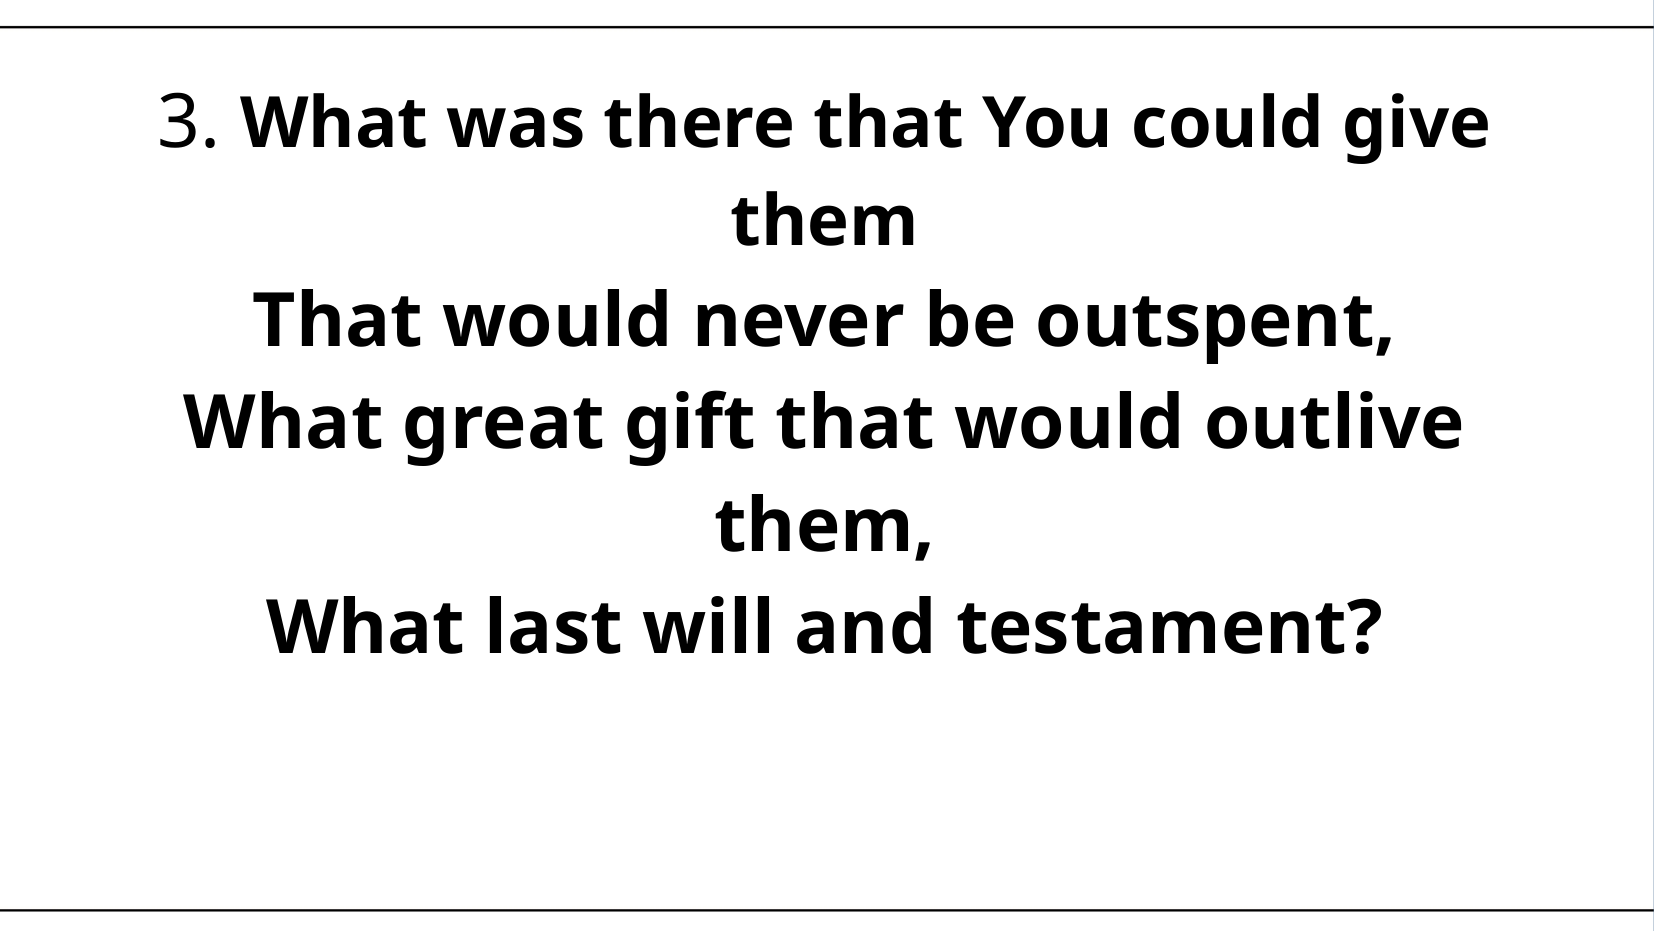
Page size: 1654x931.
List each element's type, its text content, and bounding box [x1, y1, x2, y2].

text_box 3. What was there that You could give them That would never be outspent, What great gift that would outlive them, What last will and testament? [75, 60, 1576, 475]
picture [0, 0, 1654, 931]
